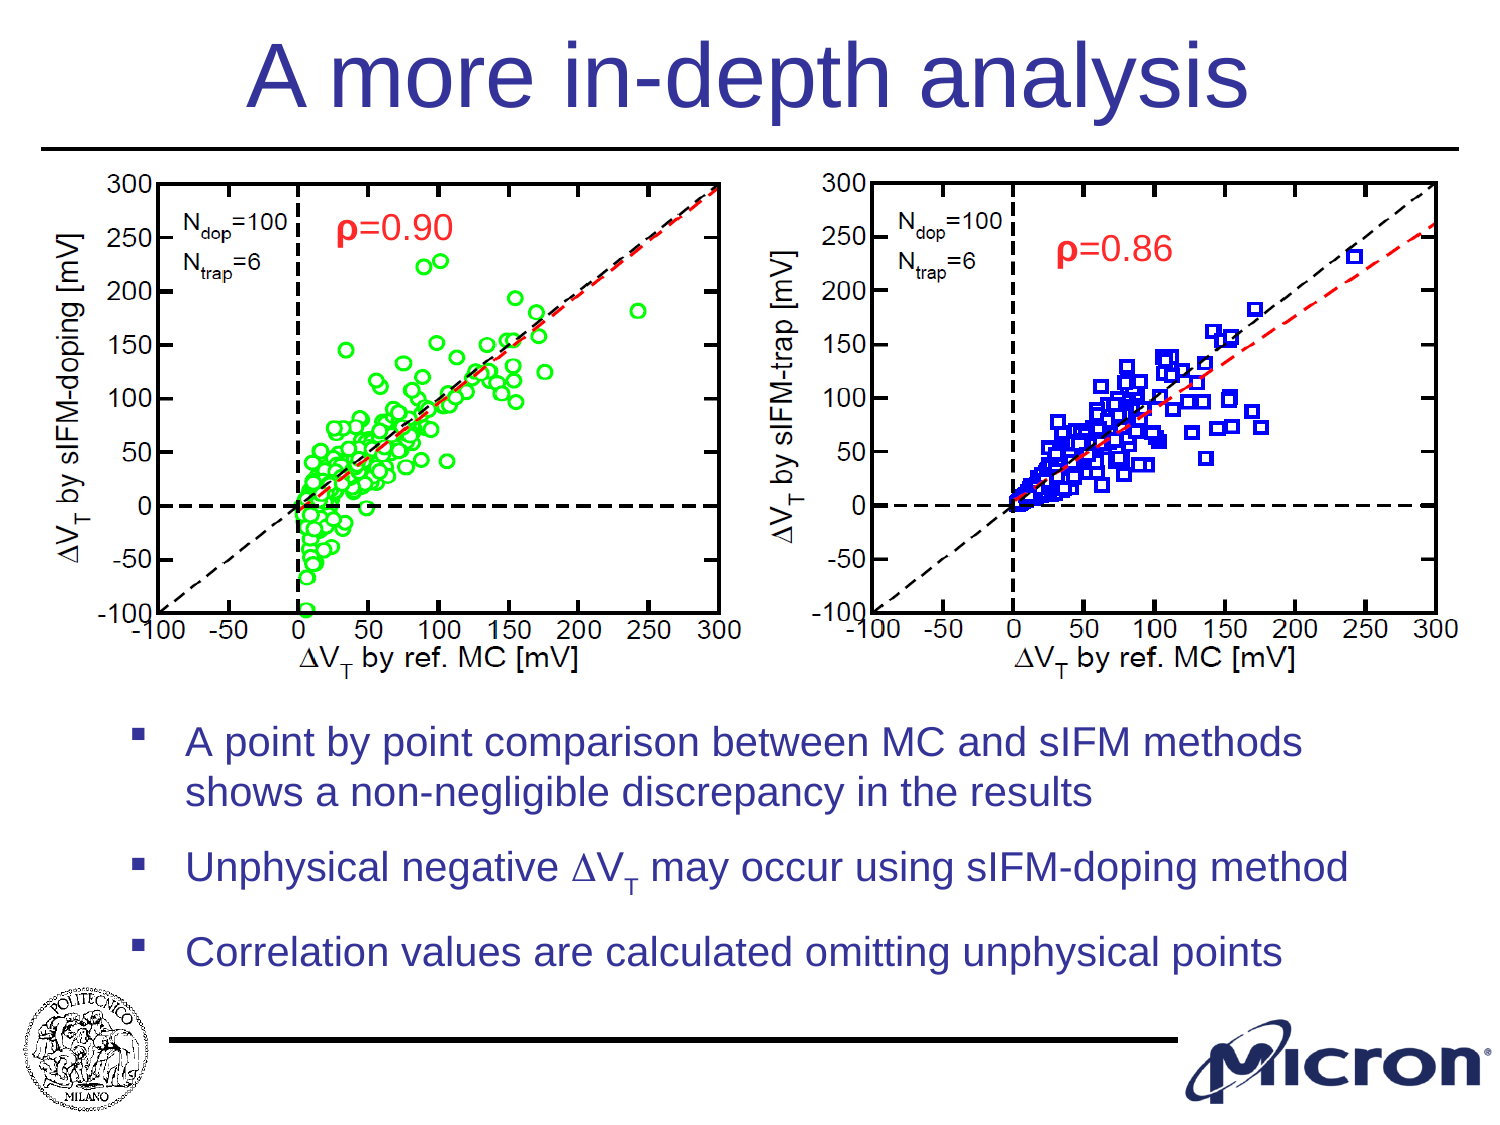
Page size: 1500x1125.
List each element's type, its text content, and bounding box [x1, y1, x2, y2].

title A more in-depth analysis [74, 8, 1424, 134]
picture [12, 968, 163, 1125]
text_box ρ=0.86 [1040, 216, 1247, 277]
text_box A point by point comparison between MC and sIFM methods shows a non-negligible discrepancy in the results Unphysical negative DVT may occur using sIFM-doping method Correlation values are calculated omitting unphysical points [114, 707, 1426, 983]
picture [42, 156, 1485, 685]
picture [1178, 1012, 1500, 1110]
text_box ρ=0.90 [320, 195, 527, 257]
